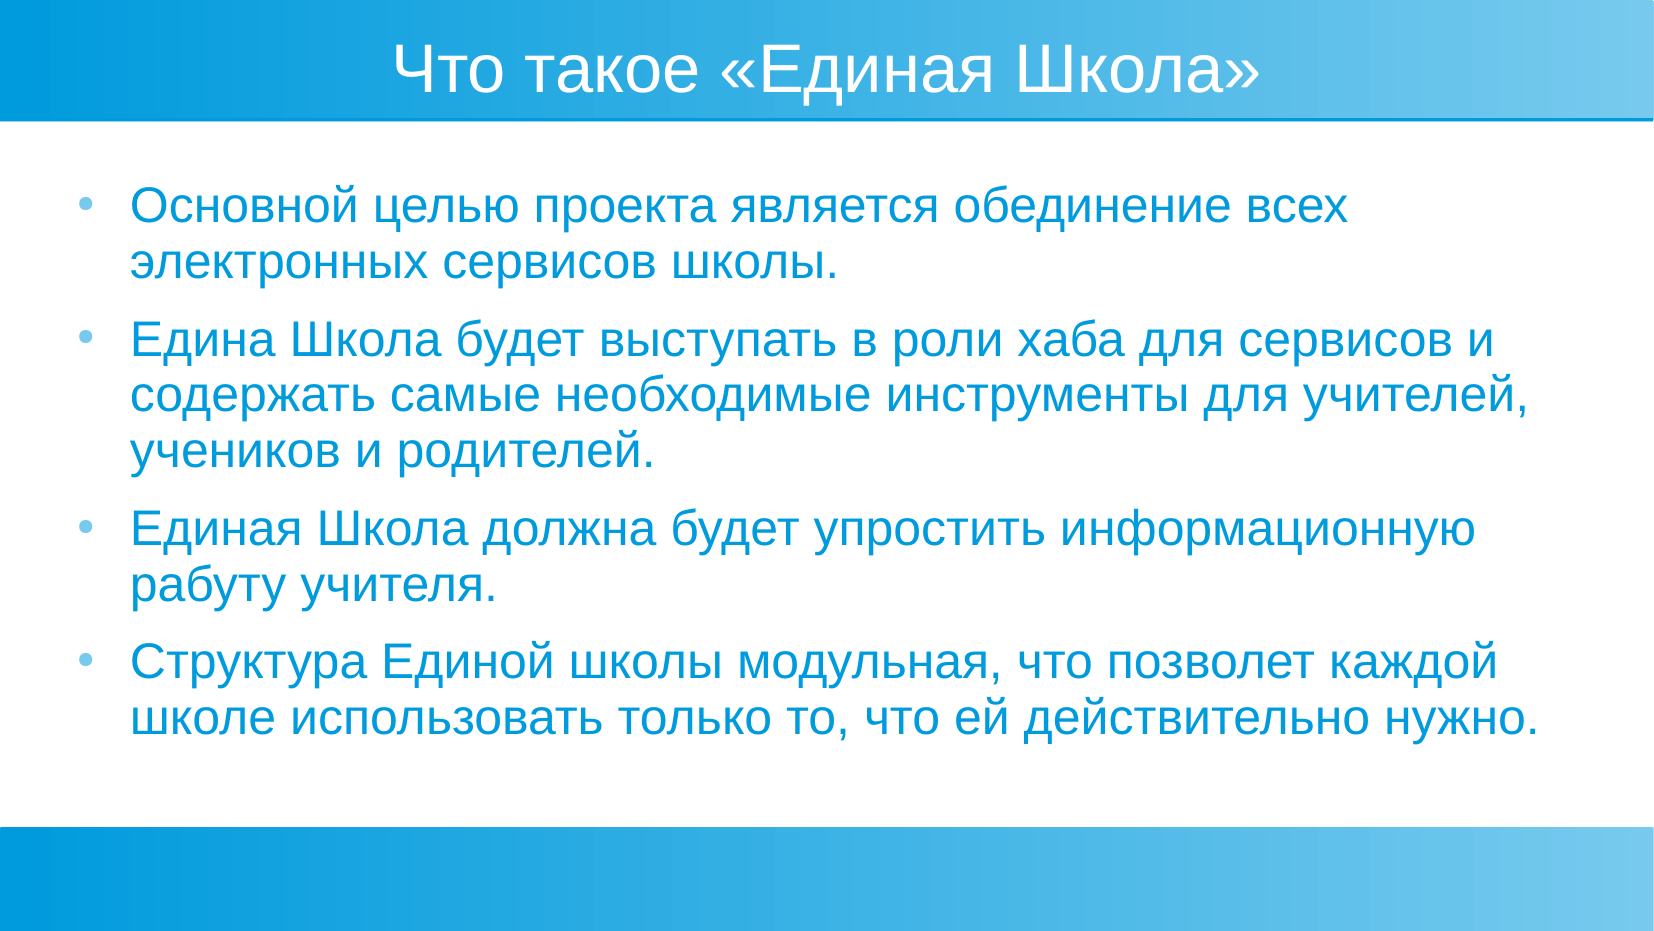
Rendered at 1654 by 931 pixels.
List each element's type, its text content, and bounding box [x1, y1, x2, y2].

list Основной целью проекта является обединение всех электронных сервисов школы. Едина Школа будет выступать в роли хаба для сервисов и содержать самые необходимые инструменты для учителей, учеников и родителей. Единая Школа должна будет упростить информационную рабуту учителя. Структура Единой школы модульная, что позволет каждой школе использовать только то, что ей действительно нужно. [59, 177, 1595, 768]
title Что такое «Единая Школа» [59, 29, 1595, 108]
